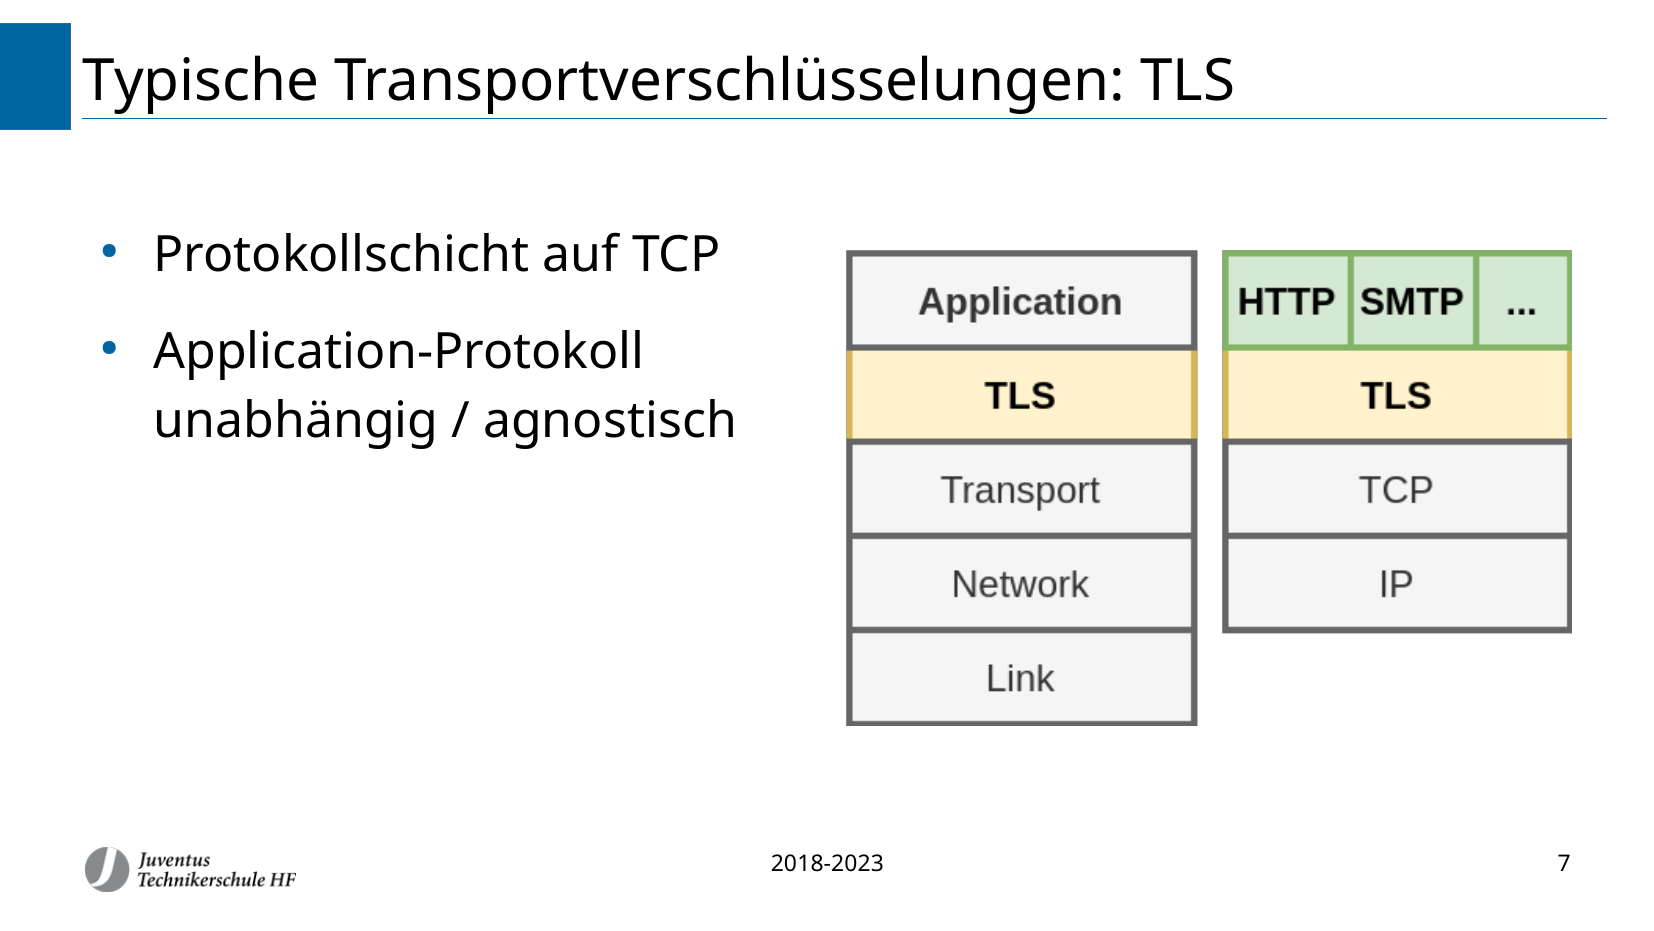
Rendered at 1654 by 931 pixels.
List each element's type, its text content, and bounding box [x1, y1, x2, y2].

title Typische Transportverschlüsselungen: TLS [82, 37, 1571, 119]
picture [845, 249, 1572, 726]
list Protokollschicht auf TCP Application-Protokoll unabhängig / agnostisch [82, 217, 809, 758]
picture [85, 847, 296, 892]
